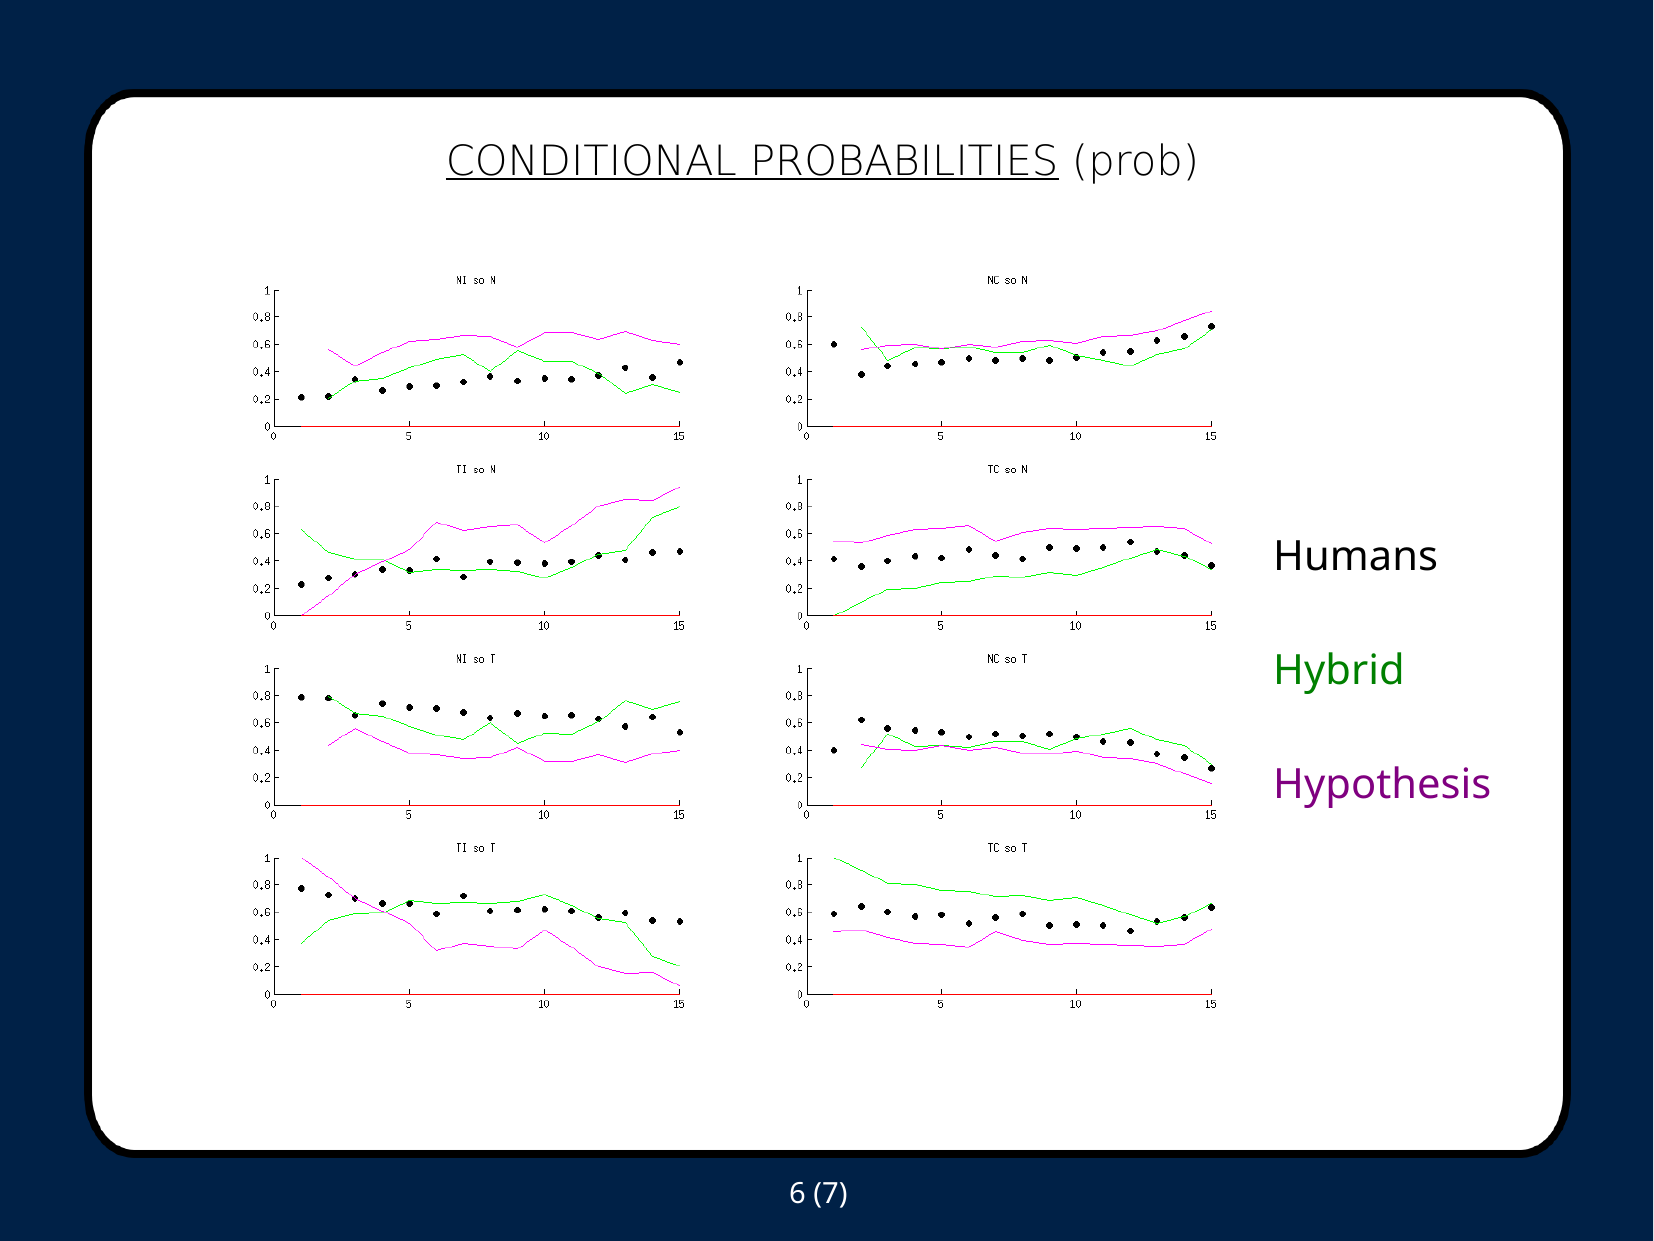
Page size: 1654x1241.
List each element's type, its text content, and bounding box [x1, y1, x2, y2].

title 6 (7) [74, 1170, 1562, 1214]
picture [0, 0, 1654, 1241]
title CONDITIONAL PROBABILITIES (prob) [207, 136, 1438, 186]
title Humans Hybrid Hypothesis [1273, 345, 1557, 991]
